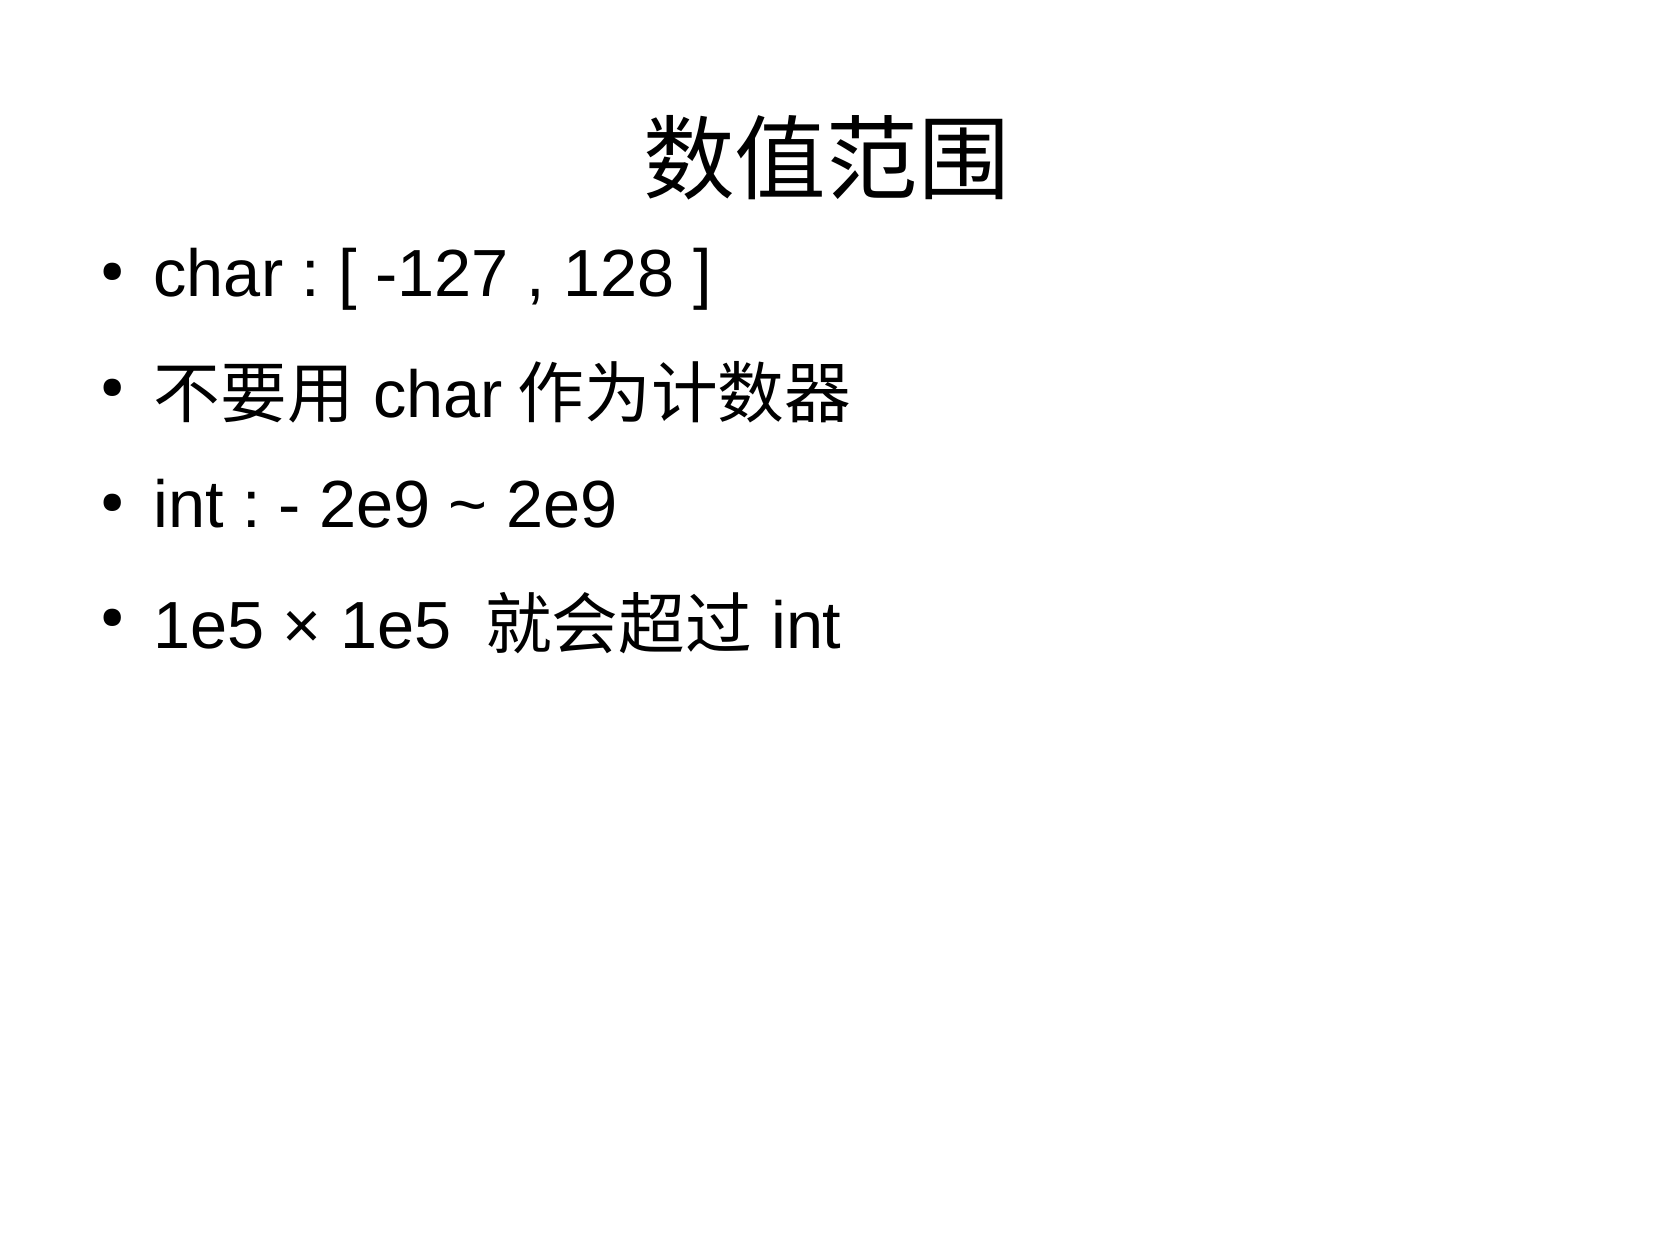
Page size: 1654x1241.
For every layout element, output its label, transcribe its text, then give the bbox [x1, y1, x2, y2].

title 数值范围 [82, 49, 1571, 236]
list char : [ -127 , 128 ] 不要用char作为计数器 int : - 2e9 ~ 2e9 1e5 × 1e5 就会超过int [82, 236, 1571, 1158]
